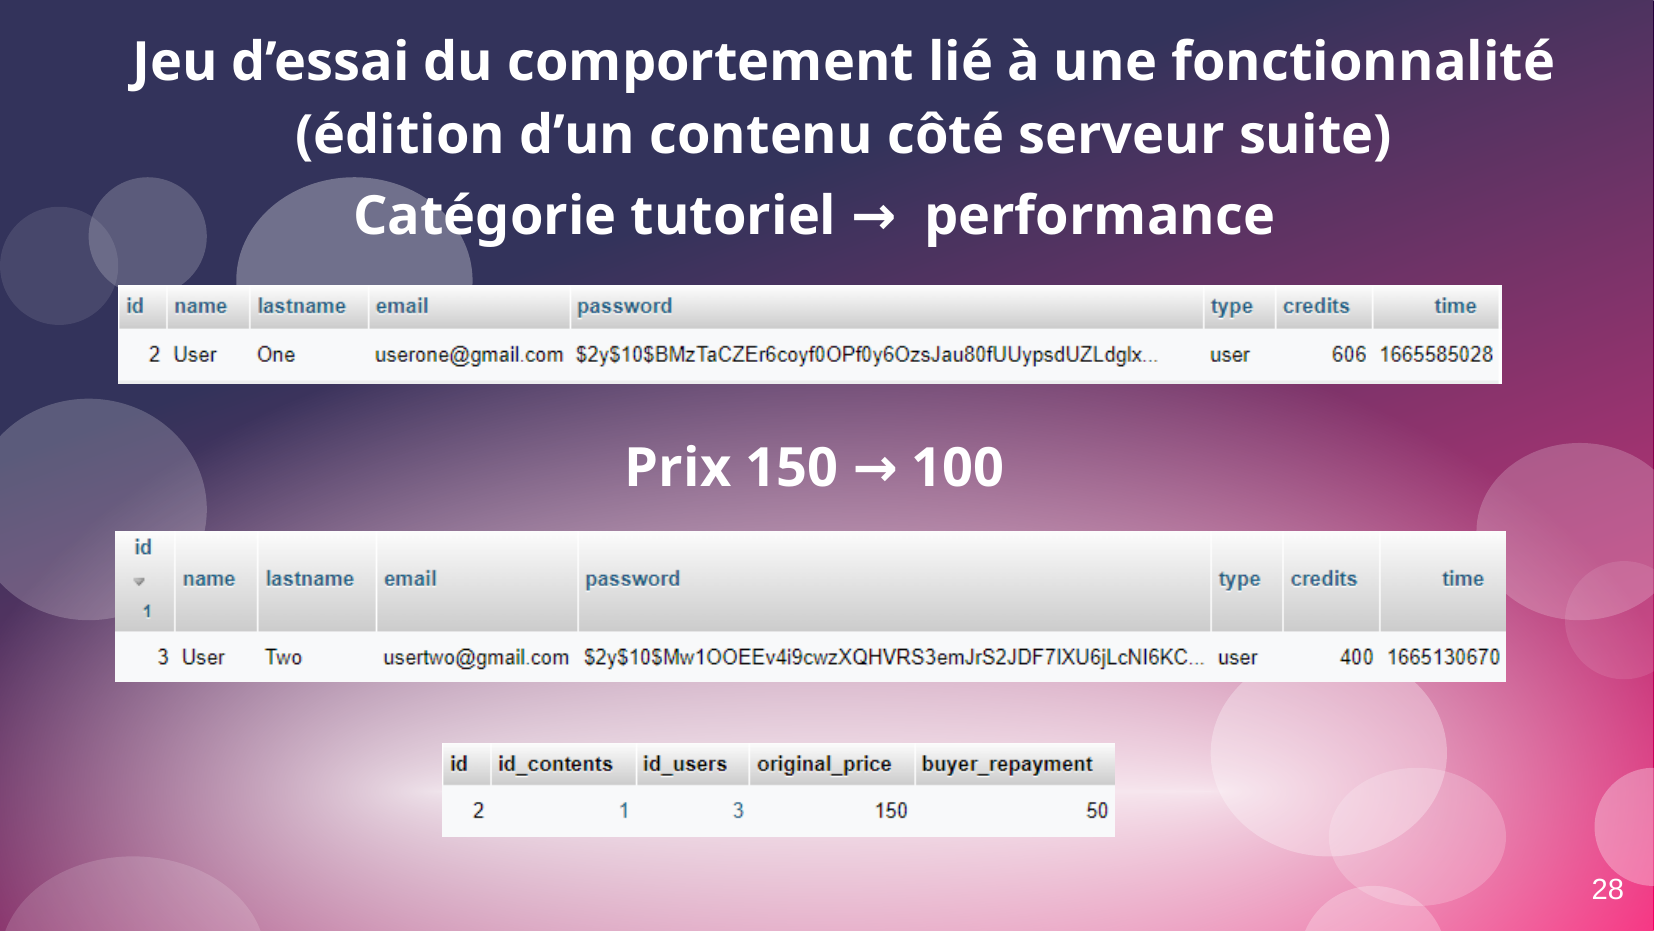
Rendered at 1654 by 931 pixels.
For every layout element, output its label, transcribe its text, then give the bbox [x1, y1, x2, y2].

title Prix 150 → 100 [59, 413, 1536, 517]
picture [442, 743, 1115, 837]
title Jeu d’essai du comportement lié à une fonctionnalité (édition d’un contenu côté serveur suite) [88, 14, 1565, 178]
title Catégorie tutoriel → performance [59, 162, 1536, 266]
picture [118, 285, 1502, 384]
picture [115, 531, 1506, 682]
